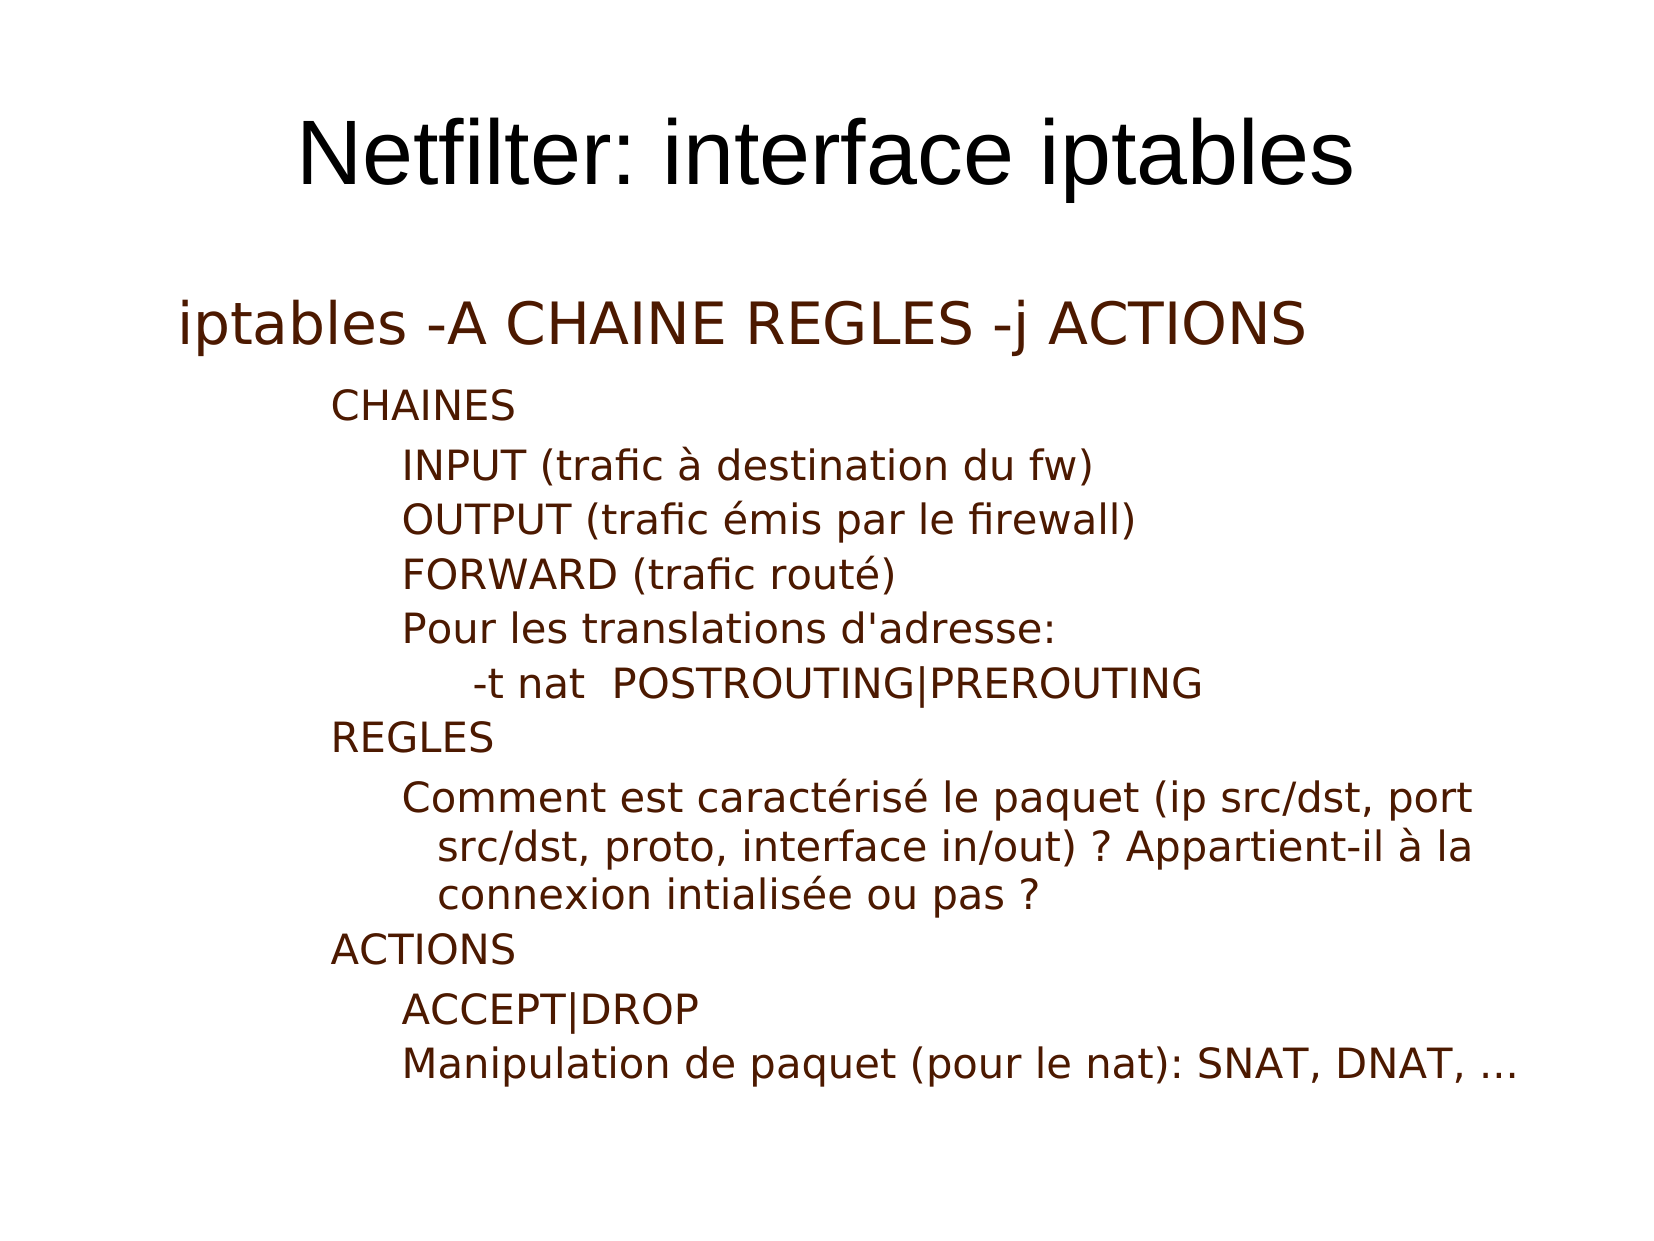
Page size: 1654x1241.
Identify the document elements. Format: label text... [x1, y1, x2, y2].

list iptables -A CHAINE REGLES -j ACTIONS CHAINES INPUT (trafic à destination du fw) OUTPUT (trafic émis par le firewall) FORWARD (trafic routé) Pour les translations d'adresse: -t nat POSTROUTING|PREROUTING REGLES Comment est caractérisé le paquet (ip src/dst, port src/dst, proto, interface in/out) ? Appartient-il à la connexion intialisée ou pas ? ACTIONS ACCEPT|DROP Manipulation de paquet (pour le nat): SNAT, DNAT, ... [82, 290, 1571, 1109]
title Netfilter: interface iptables [82, 49, 1571, 257]
